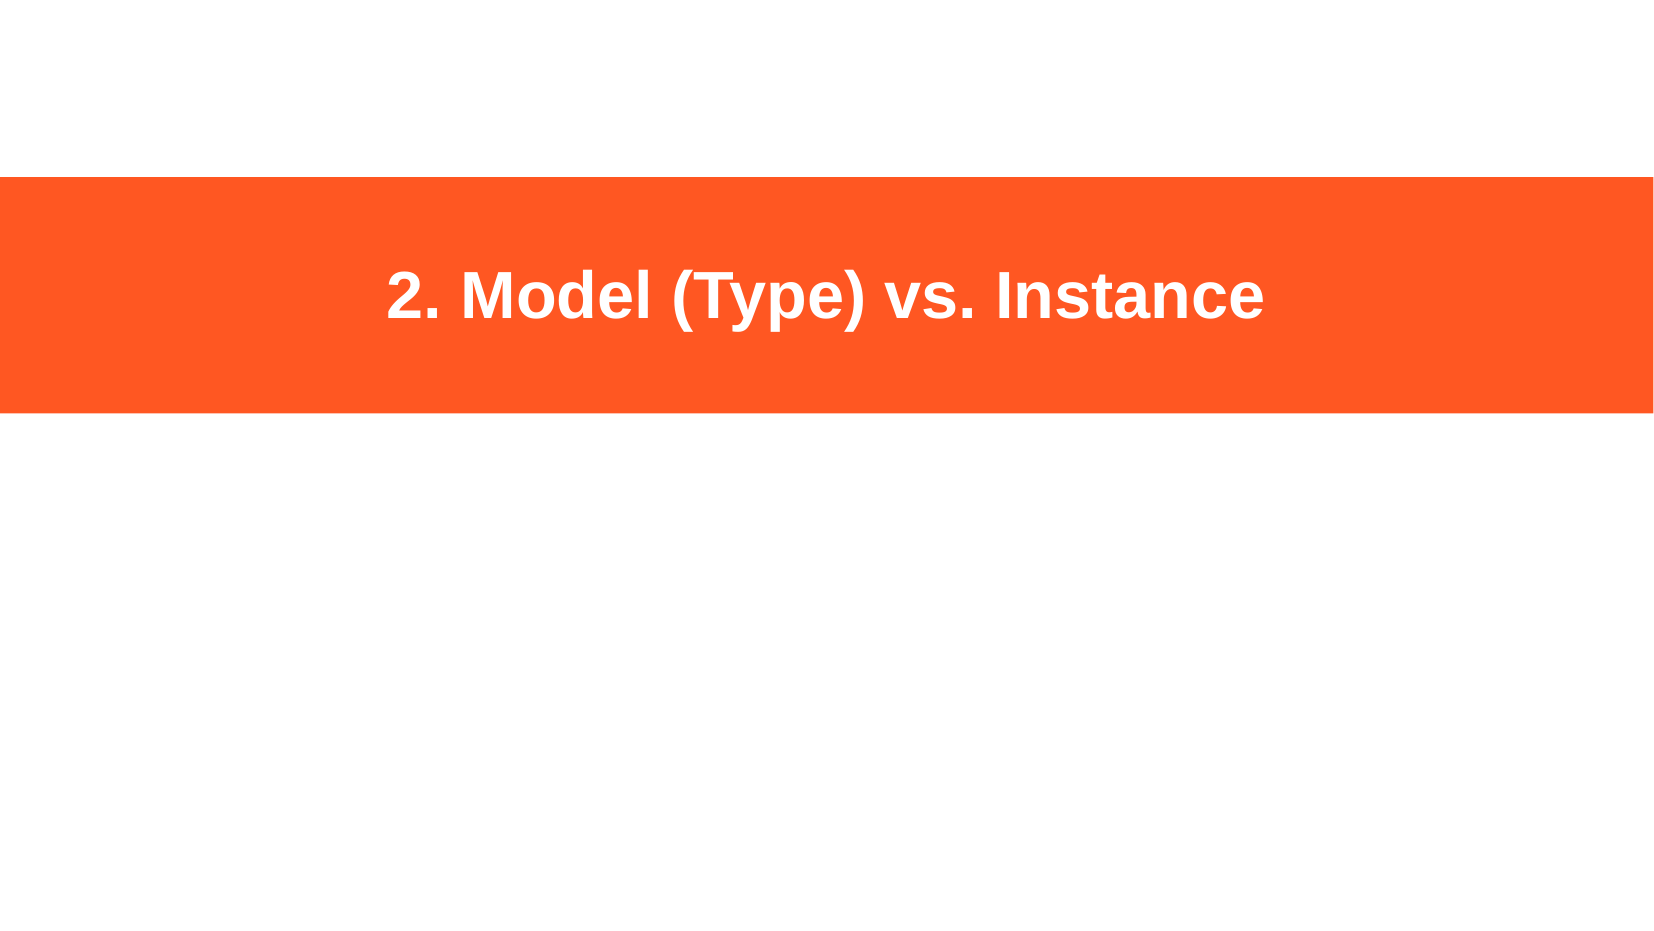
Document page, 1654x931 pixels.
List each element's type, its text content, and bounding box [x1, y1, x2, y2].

title 2. Model (Type) vs. Instance [0, 177, 1654, 414]
